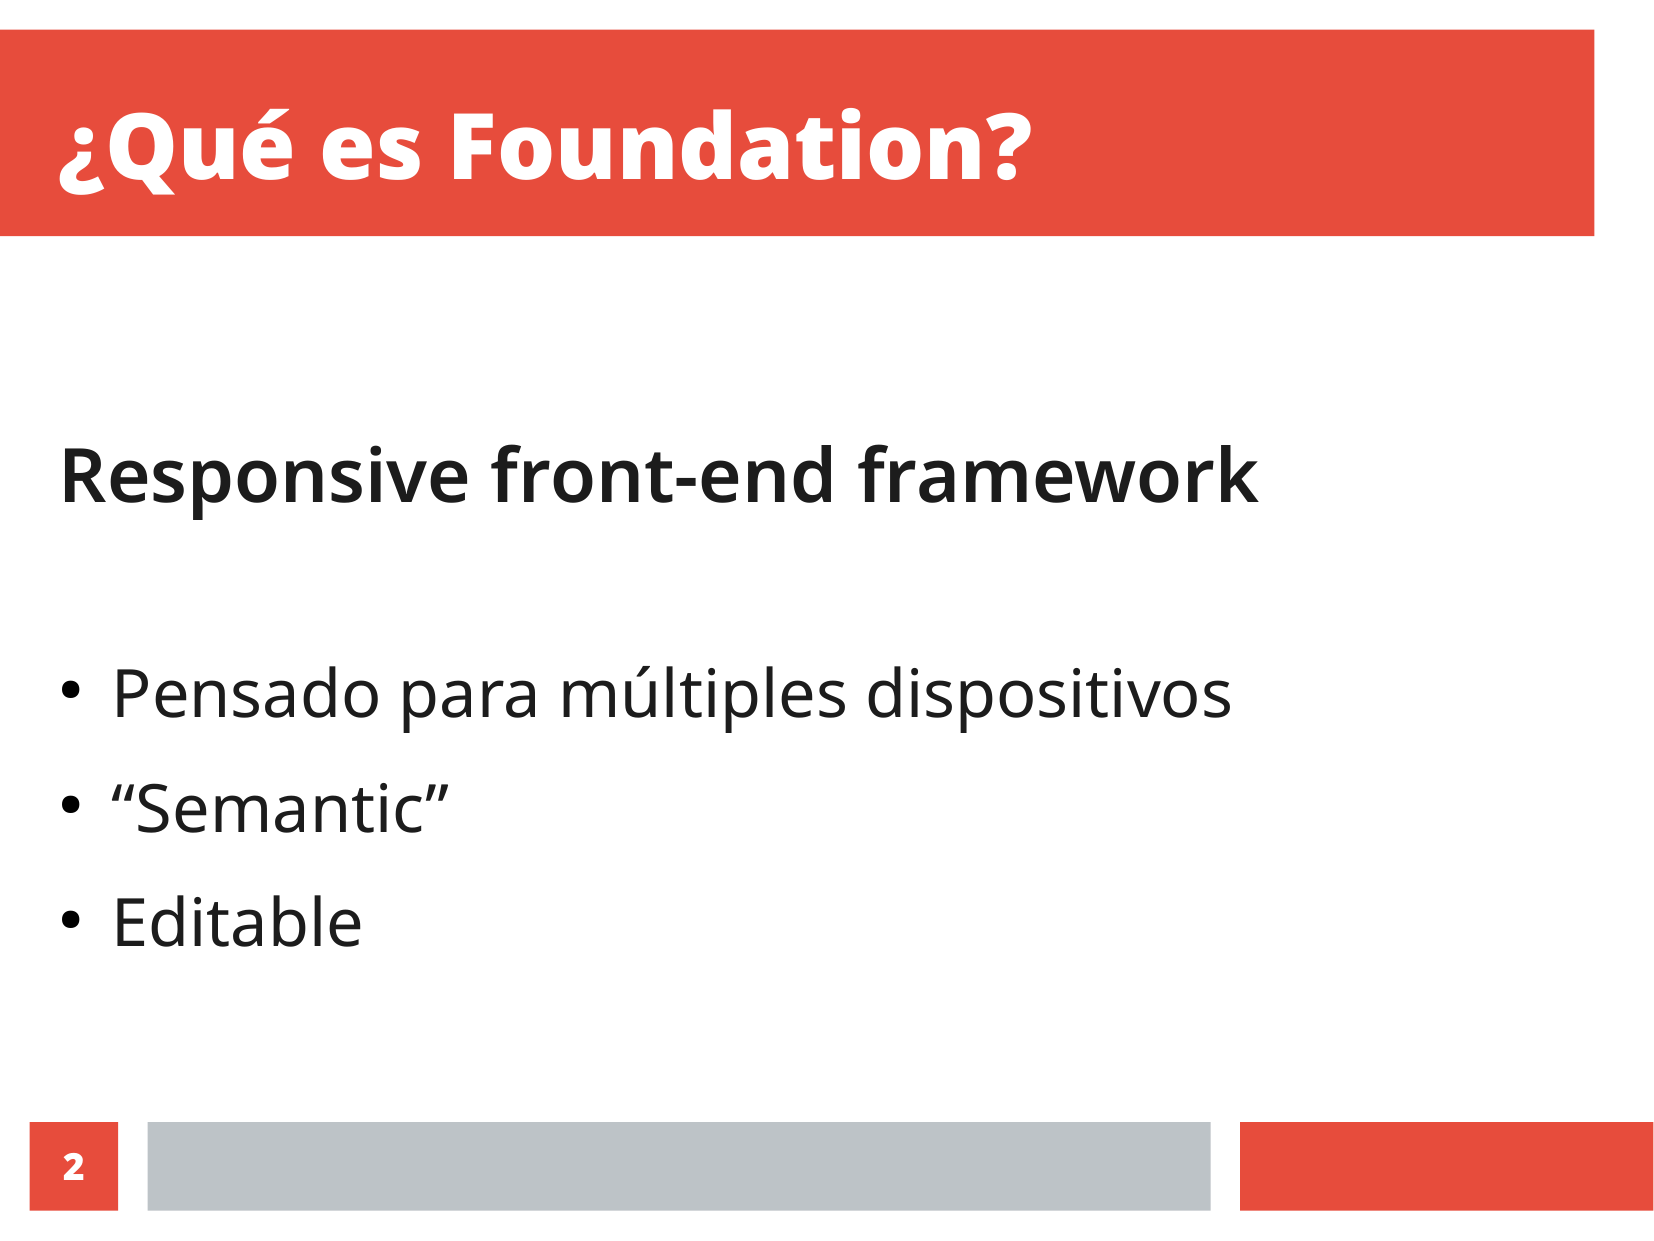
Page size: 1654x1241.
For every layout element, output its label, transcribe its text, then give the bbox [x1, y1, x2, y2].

list Responsive front-end framework Pensado para múltiples dispositivos “Semantic” Editable [59, 324, 1565, 1093]
title ¿Qué es Foundation? [59, 59, 1595, 207]
